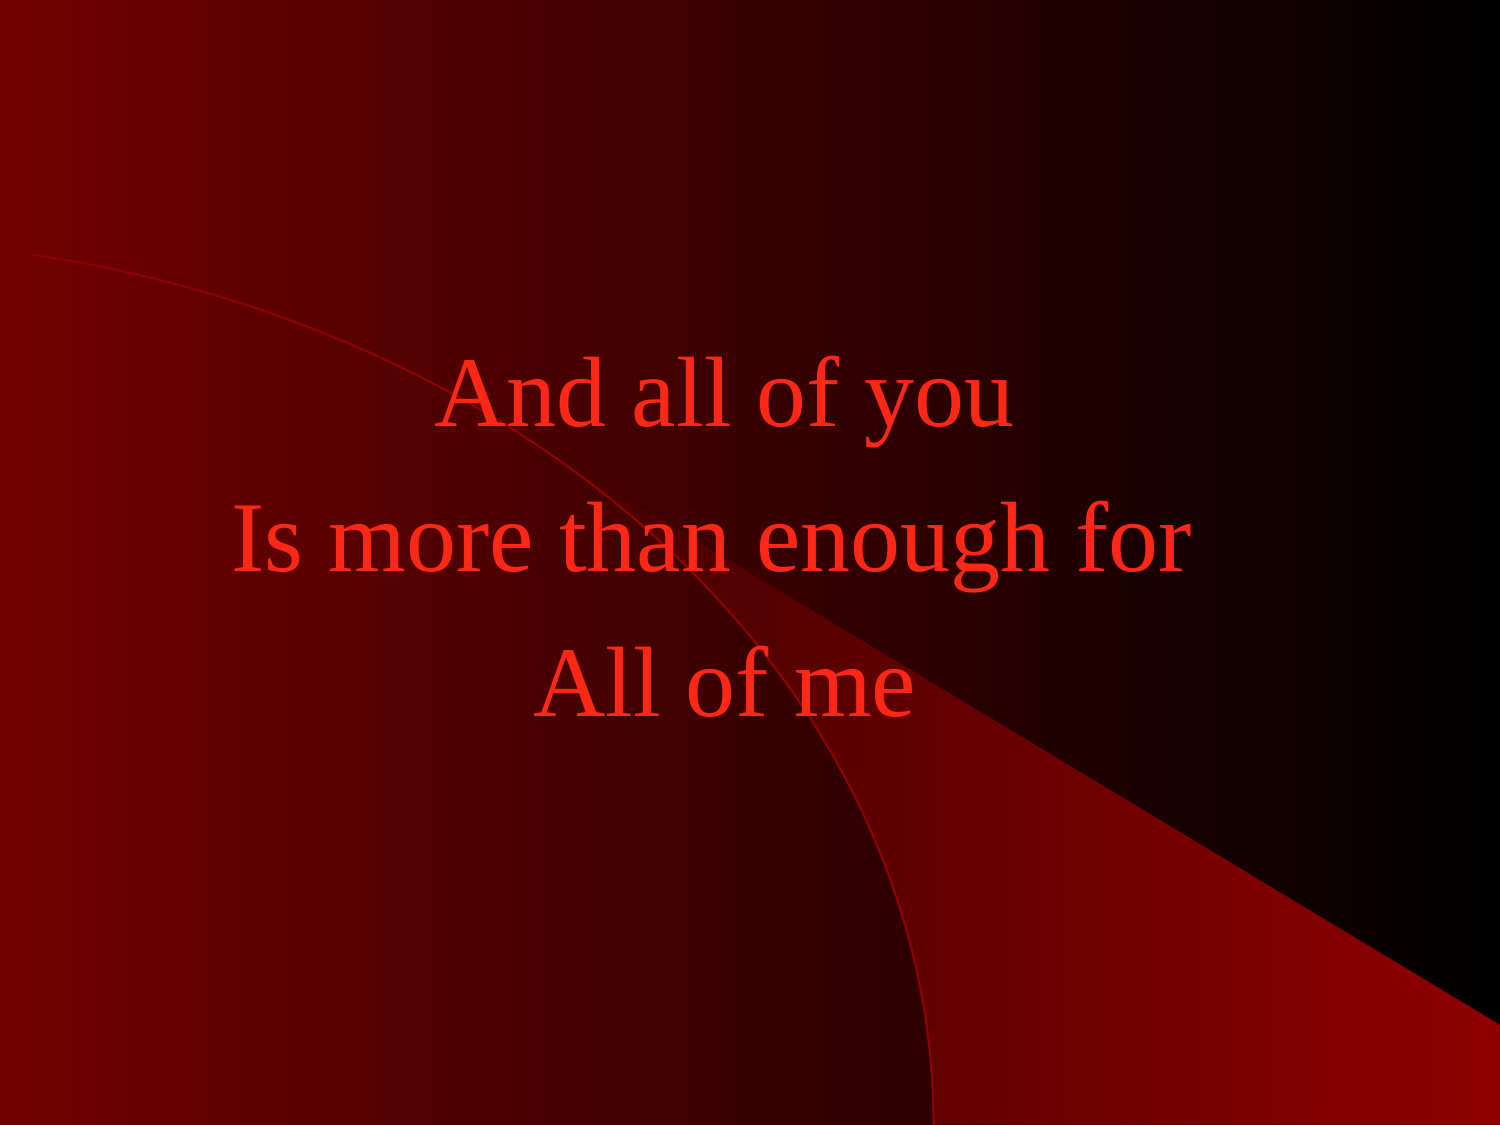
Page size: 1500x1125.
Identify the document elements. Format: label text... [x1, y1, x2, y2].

subtitle And all of you Is more than enough for All of me [112, 212, 1338, 850]
